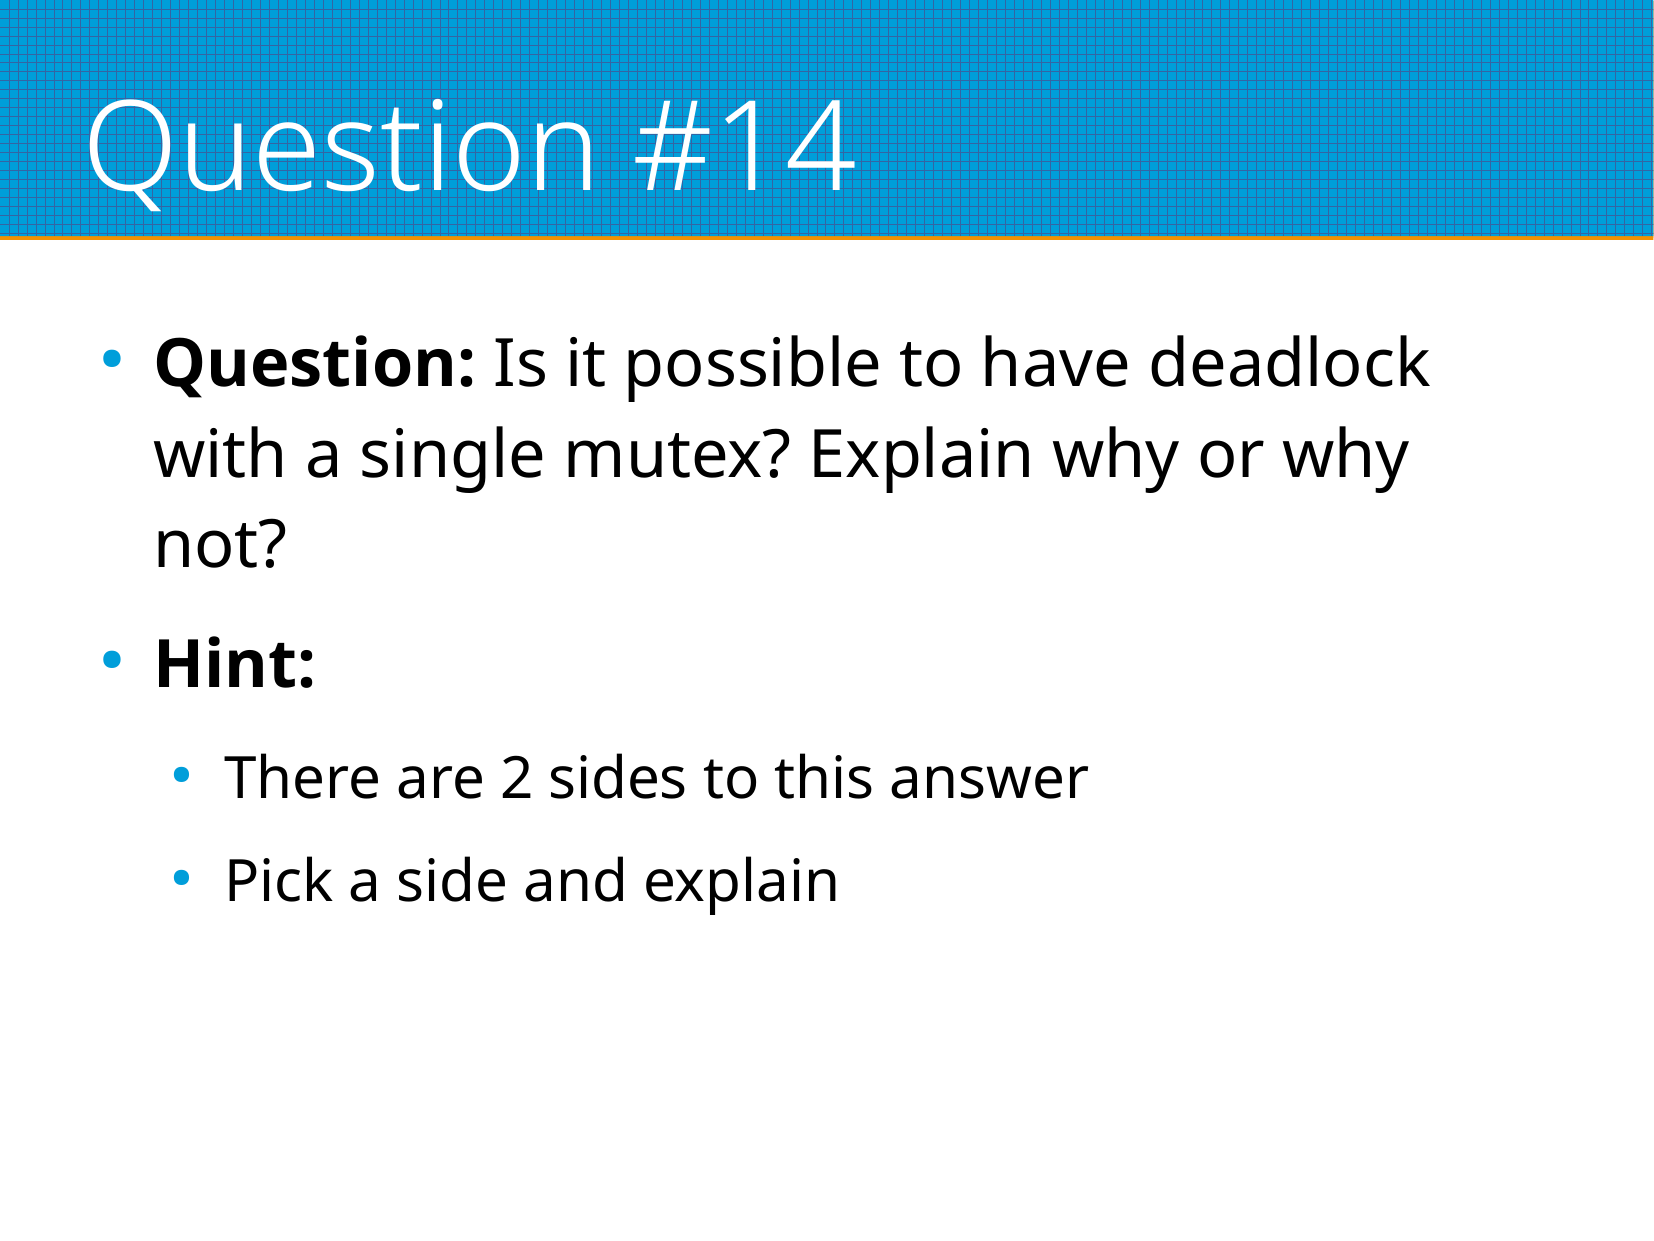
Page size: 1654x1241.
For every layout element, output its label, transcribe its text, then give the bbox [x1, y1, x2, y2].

list Question: Is it possible to have deadlock with a single mutex? Explain why or why not? Hint: There are 2 sides to this answer Pick a side and explain [82, 314, 1563, 1081]
title Question #14 [82, 19, 1571, 227]
